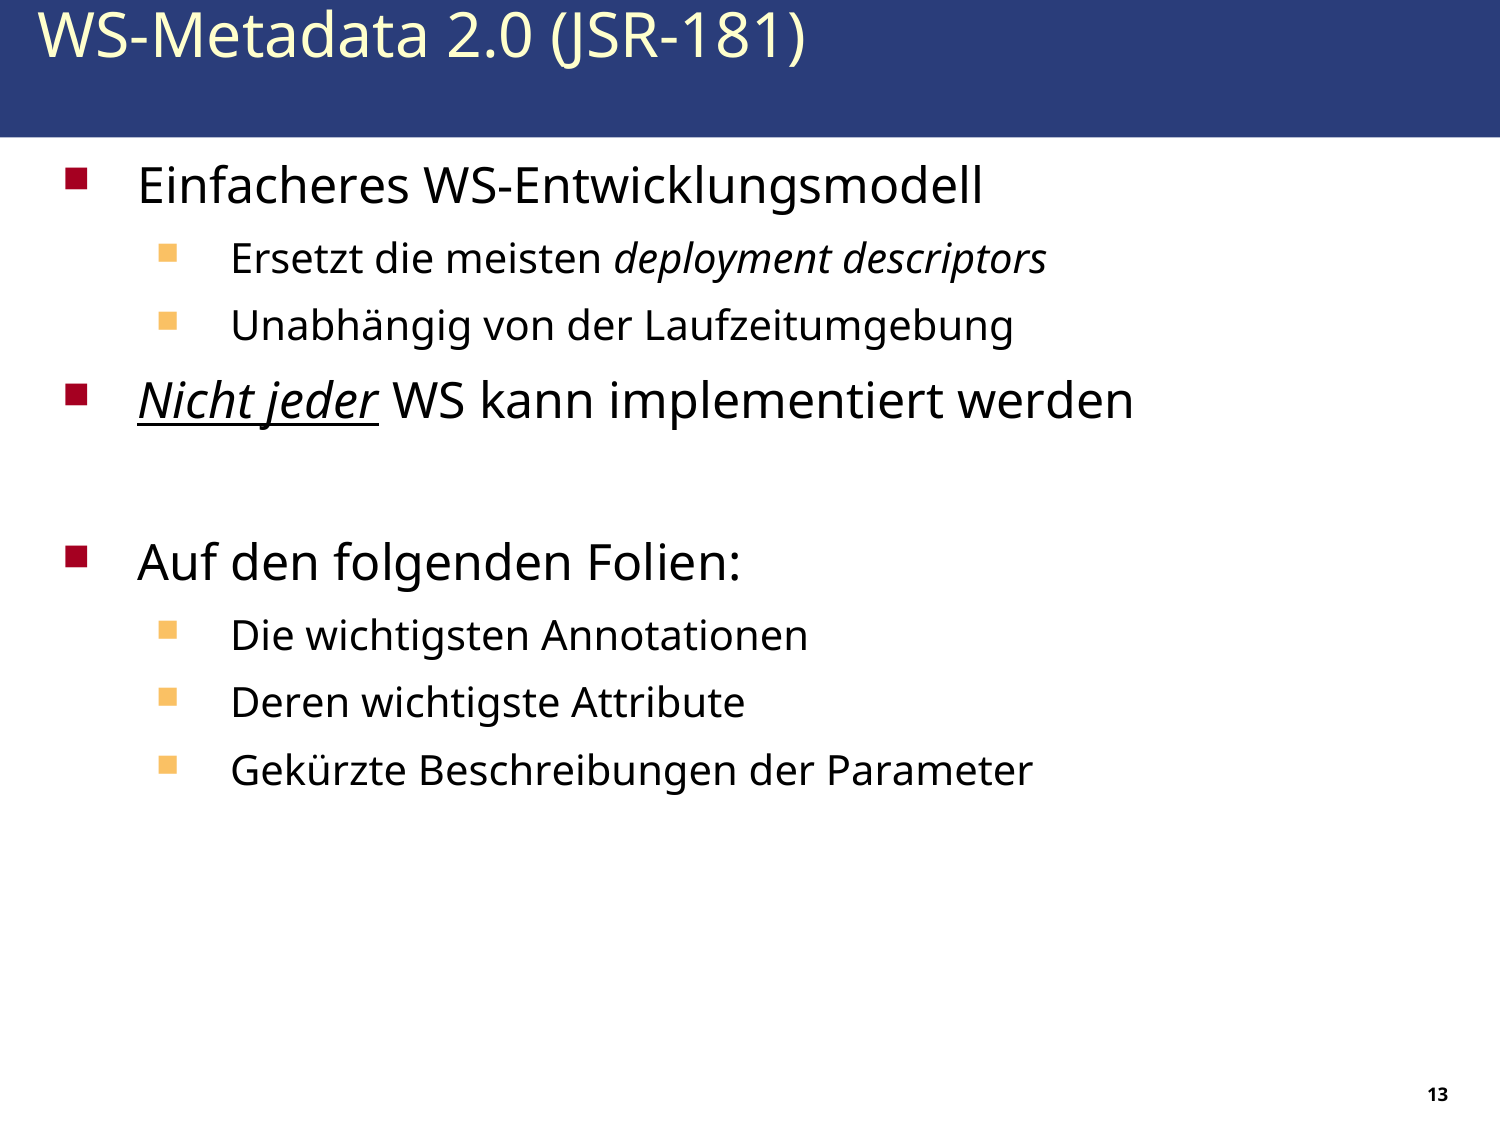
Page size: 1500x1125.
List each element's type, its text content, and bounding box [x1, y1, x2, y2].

list Einfacheres WS-Entwicklungsmodell Ersetzt die meisten deployment descriptors Unabhängig von der Laufzeitumgebung Nicht jeder WS kann implementiert werden Auf den folgenden Folien: Die wichtigsten Annotationen Deren wichtigste Attribute Gekürzte Beschreibungen der Parameter [62, 149, 1450, 1072]
text_box WS-Metadata 2.0 (JSR-181)‏ [37, 0, 1476, 116]
text_box <Nummer> [1412, 1077, 1500, 1117]
